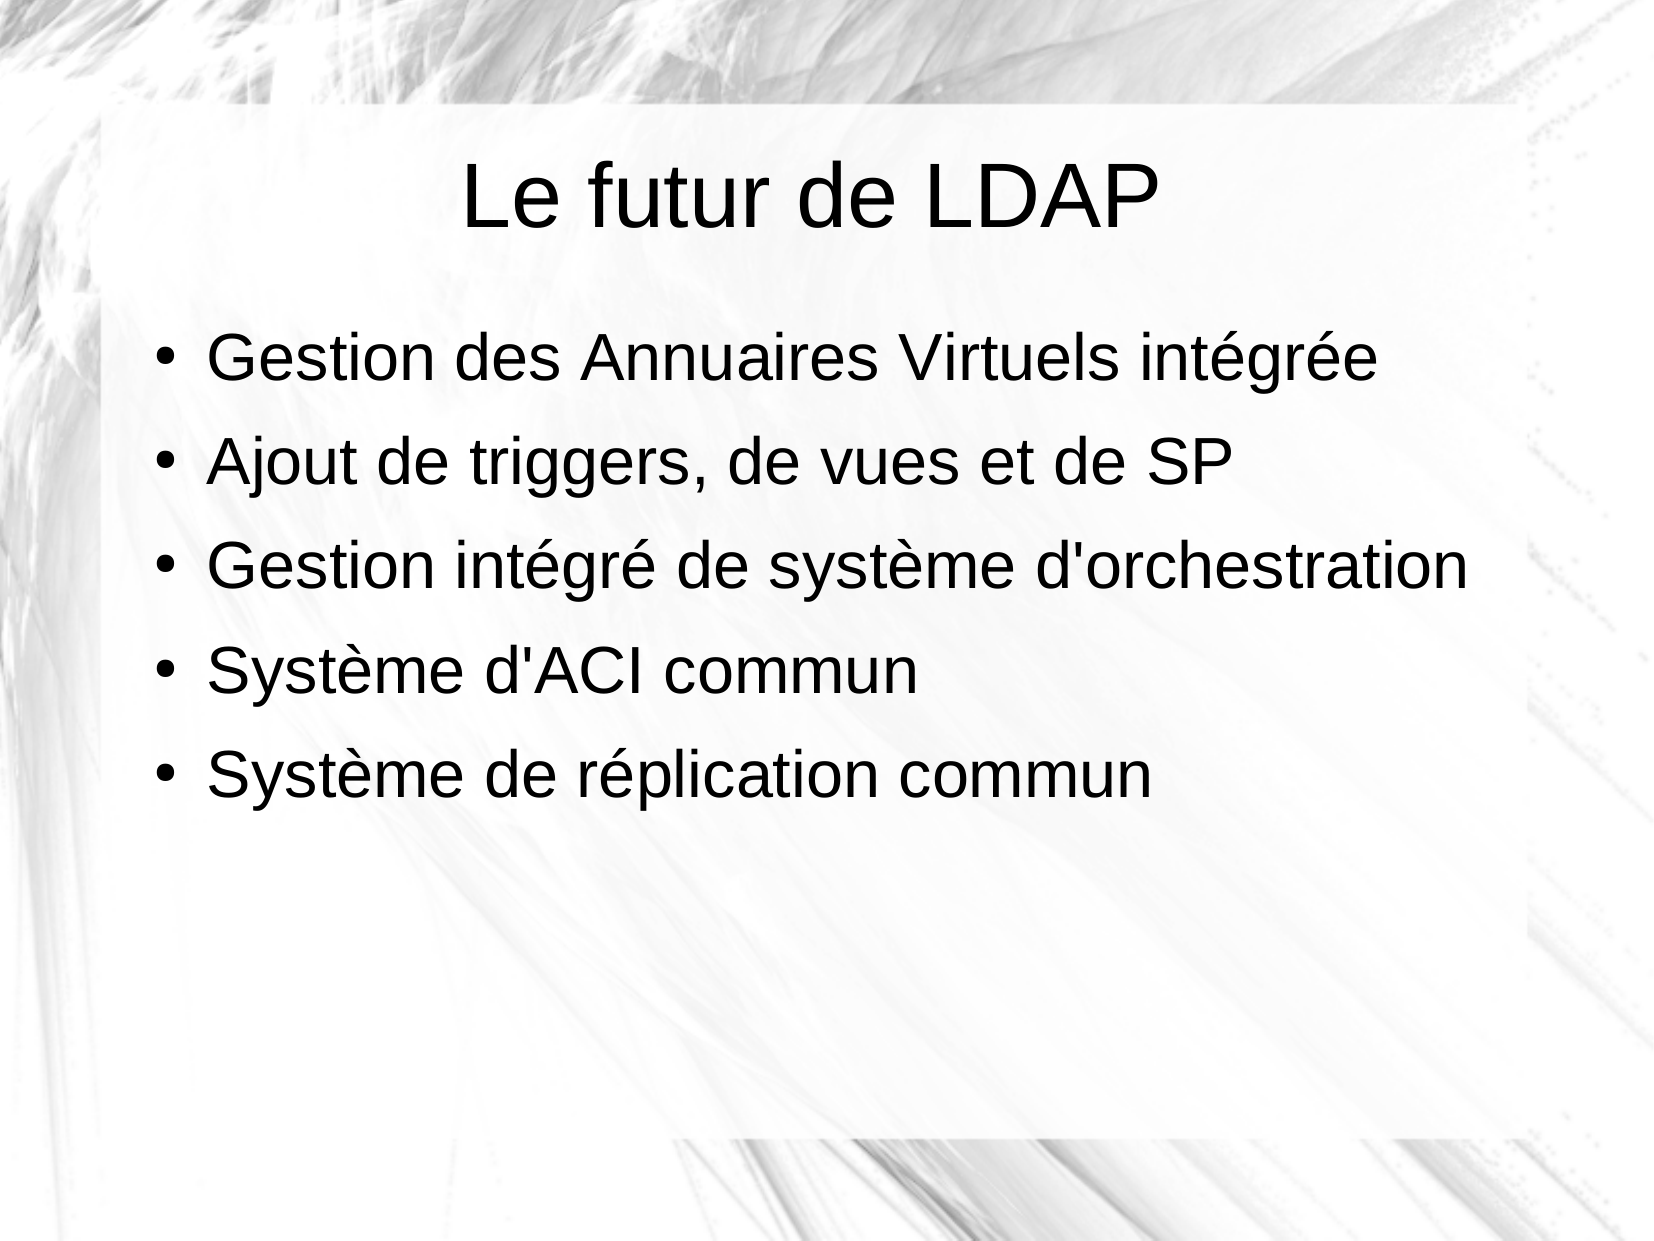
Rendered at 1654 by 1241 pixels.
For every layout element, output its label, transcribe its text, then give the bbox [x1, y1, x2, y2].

title Le futur de LDAP [118, 119, 1506, 273]
picture [0, 0, 1654, 1241]
list Gestion des Annuaires Virtuels intégrée Ajout de triggers, de vues et de SP Gestion intégré de système d'orchestration Système d'ACI commun Système de réplication commun [118, 319, 1571, 931]
